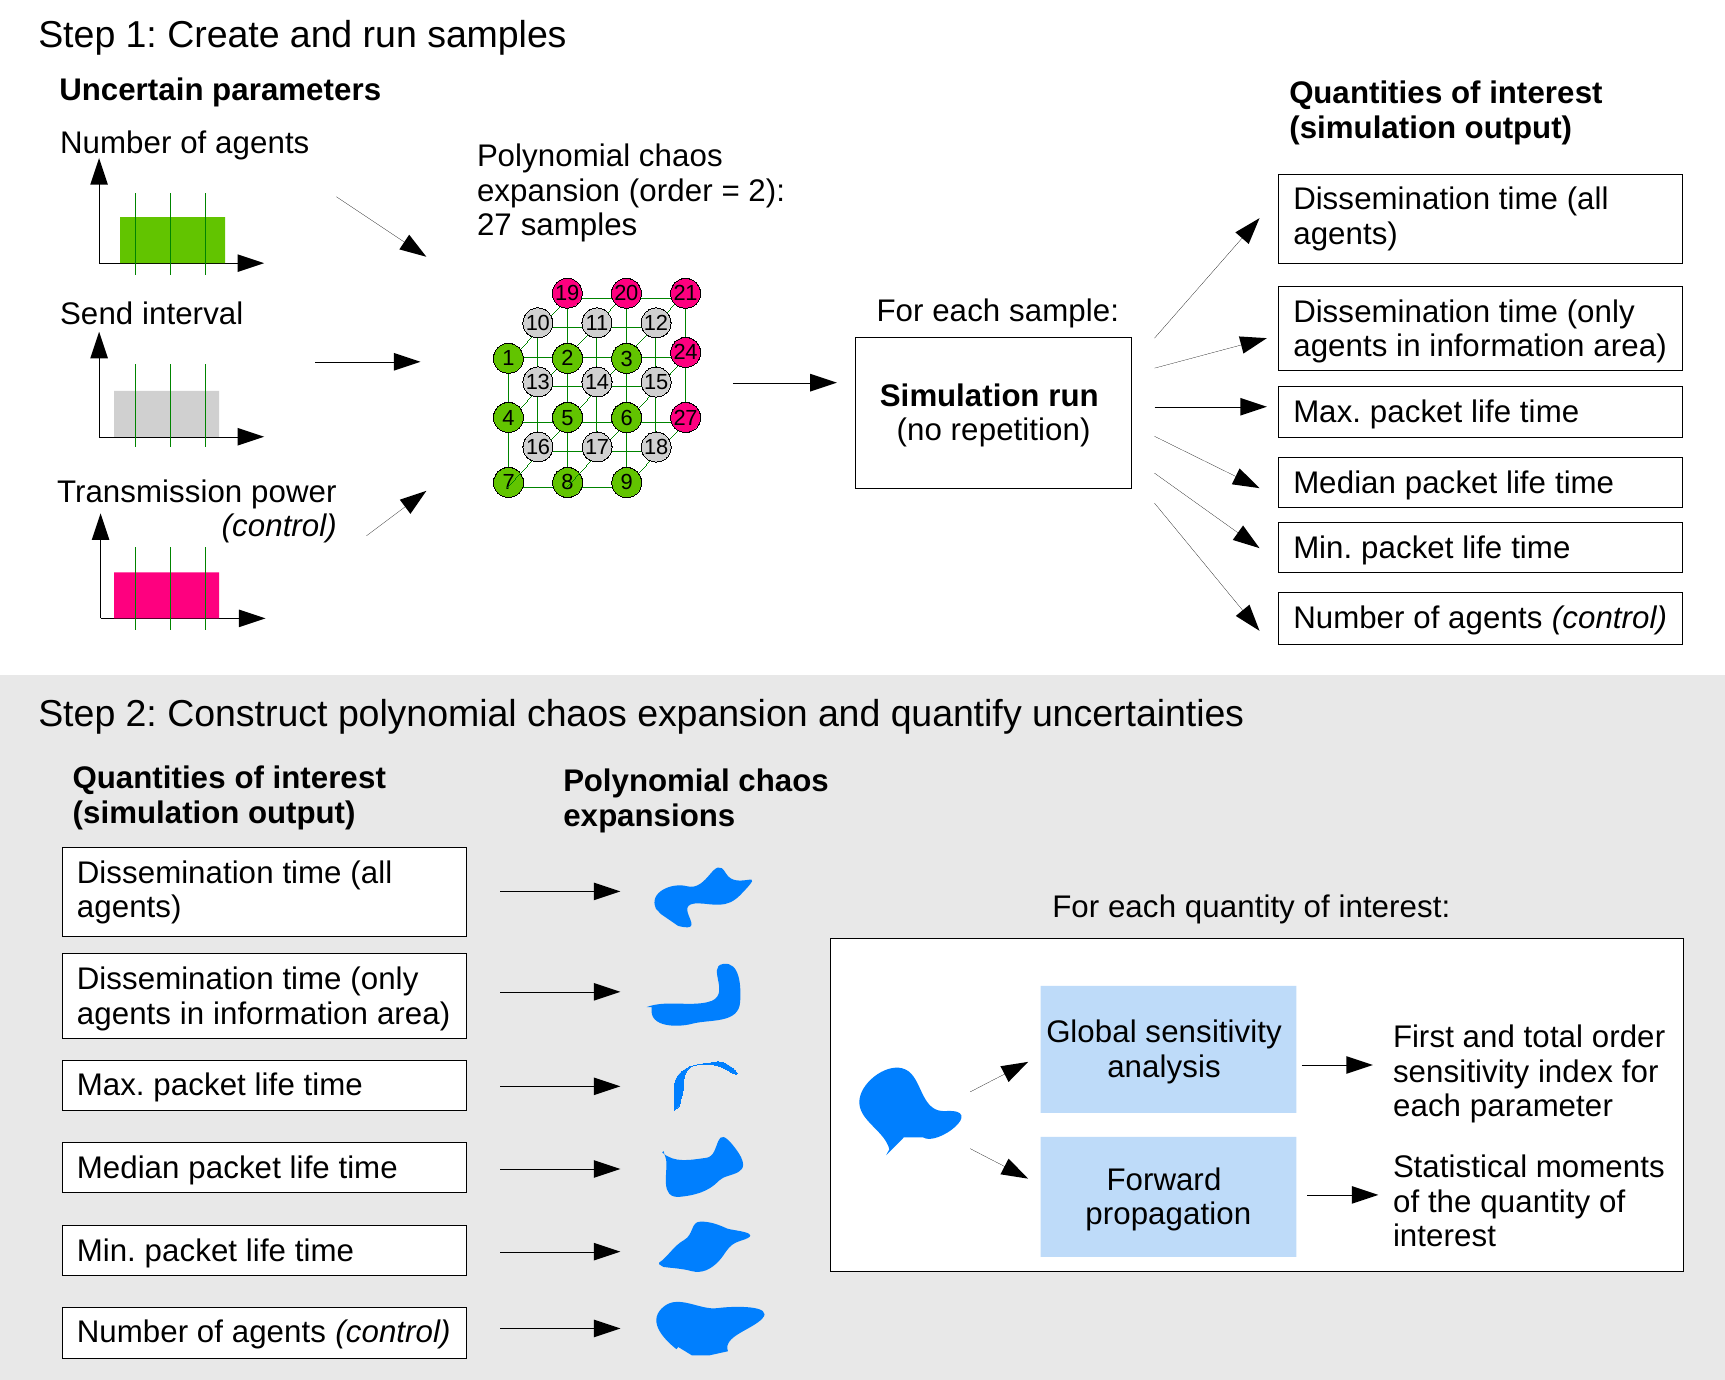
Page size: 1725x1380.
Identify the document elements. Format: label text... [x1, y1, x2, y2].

text_box 13 [522, 366, 553, 397]
text_box [136, 217, 170, 264]
text_box Dissemination time (only agents in information area) [1278, 286, 1683, 371]
text_box 14 [581, 366, 613, 397]
text_box [136, 572, 170, 619]
text_box Min. packet life time [62, 1225, 467, 1276]
text_box Number of agents (control) [1278, 592, 1683, 645]
text_box 7 [493, 467, 524, 498]
text_box Step 1: Create and run samples [23, 5, 834, 63]
text_box 20 [629, 286, 635, 299]
text_box 12 [641, 307, 672, 338]
text_box Send interval [45, 289, 376, 347]
text_box Number of agents (control) [62, 1307, 467, 1359]
text_box [171, 217, 205, 264]
text_box For each quantity of interest: [1037, 881, 1556, 1036]
text_box [206, 217, 226, 264]
text_box 21 [670, 285, 701, 309]
text_box 10 [522, 307, 553, 338]
text_box 20 [611, 285, 642, 309]
text_box Max. packet life time [62, 1060, 467, 1111]
text_box Global sensitivity analysis [1040, 985, 1297, 1113]
text_box Statistical moments of the quantity of interest [1378, 1141, 1687, 1261]
text_box [136, 390, 170, 437]
text_box 6 [611, 402, 642, 433]
text_box Quantities of interest (simulation output) [1274, 68, 1665, 153]
text_box Uncertain parameters [44, 64, 435, 150]
text_box Max. packet life time [1278, 386, 1683, 438]
text_box 19 [552, 285, 583, 309]
text_box [206, 572, 220, 619]
text_box Median packet life time [62, 1142, 467, 1193]
text_box [206, 390, 220, 437]
text_box Min. packet life time [1278, 522, 1683, 573]
text_box First and total order sensitivity index for each parameter [1378, 1011, 1725, 1166]
text_box [171, 572, 205, 619]
text_box Simulation run (no repetition) [855, 337, 1132, 489]
text_box 4 [493, 402, 524, 433]
text_box [114, 390, 135, 437]
text_box 18 [641, 431, 672, 463]
text_box Median packet life time [1278, 457, 1683, 508]
text_box 19 [570, 286, 576, 293]
text_box 11 [581, 307, 612, 338]
text_box Dissemination time (only agents in information area) [62, 953, 467, 1039]
text_box [171, 390, 205, 437]
text_box 24 [670, 337, 701, 368]
text_box Dissemination time (all agents) [1278, 174, 1683, 264]
text_box 15 [641, 366, 672, 398]
text_box 17 [582, 431, 613, 462]
text_box Step 2: Construct polynomial chaos expansion and quantify uncertainties [23, 684, 1464, 784]
text_box Number of agents [45, 150, 376, 175]
text_box 8 [552, 467, 583, 498]
text_box Forward propagation [1040, 1136, 1297, 1257]
text_box Quantities of interest (simulation output) [57, 784, 448, 838]
text_box [120, 217, 135, 264]
text_box 27 [670, 402, 701, 433]
text_box [114, 572, 135, 619]
text_box 9 [611, 467, 642, 498]
text_box 5 [552, 402, 583, 433]
text_box Transmission power (control) [0, 466, 352, 551]
text_box 1 [493, 343, 524, 374]
text_box Polynomial chaos expansions [548, 784, 939, 841]
text_box [0, 675, 1725, 1380]
text_box Dissemination time (all agents) [62, 847, 467, 937]
text_box 3 [611, 343, 642, 374]
text_box For each sample: [861, 285, 1267, 440]
text_box 2 [552, 343, 583, 374]
text_box Polynomial chaos expansion (order = 2): 27 samples [462, 130, 868, 285]
text_box 16 [522, 431, 553, 462]
